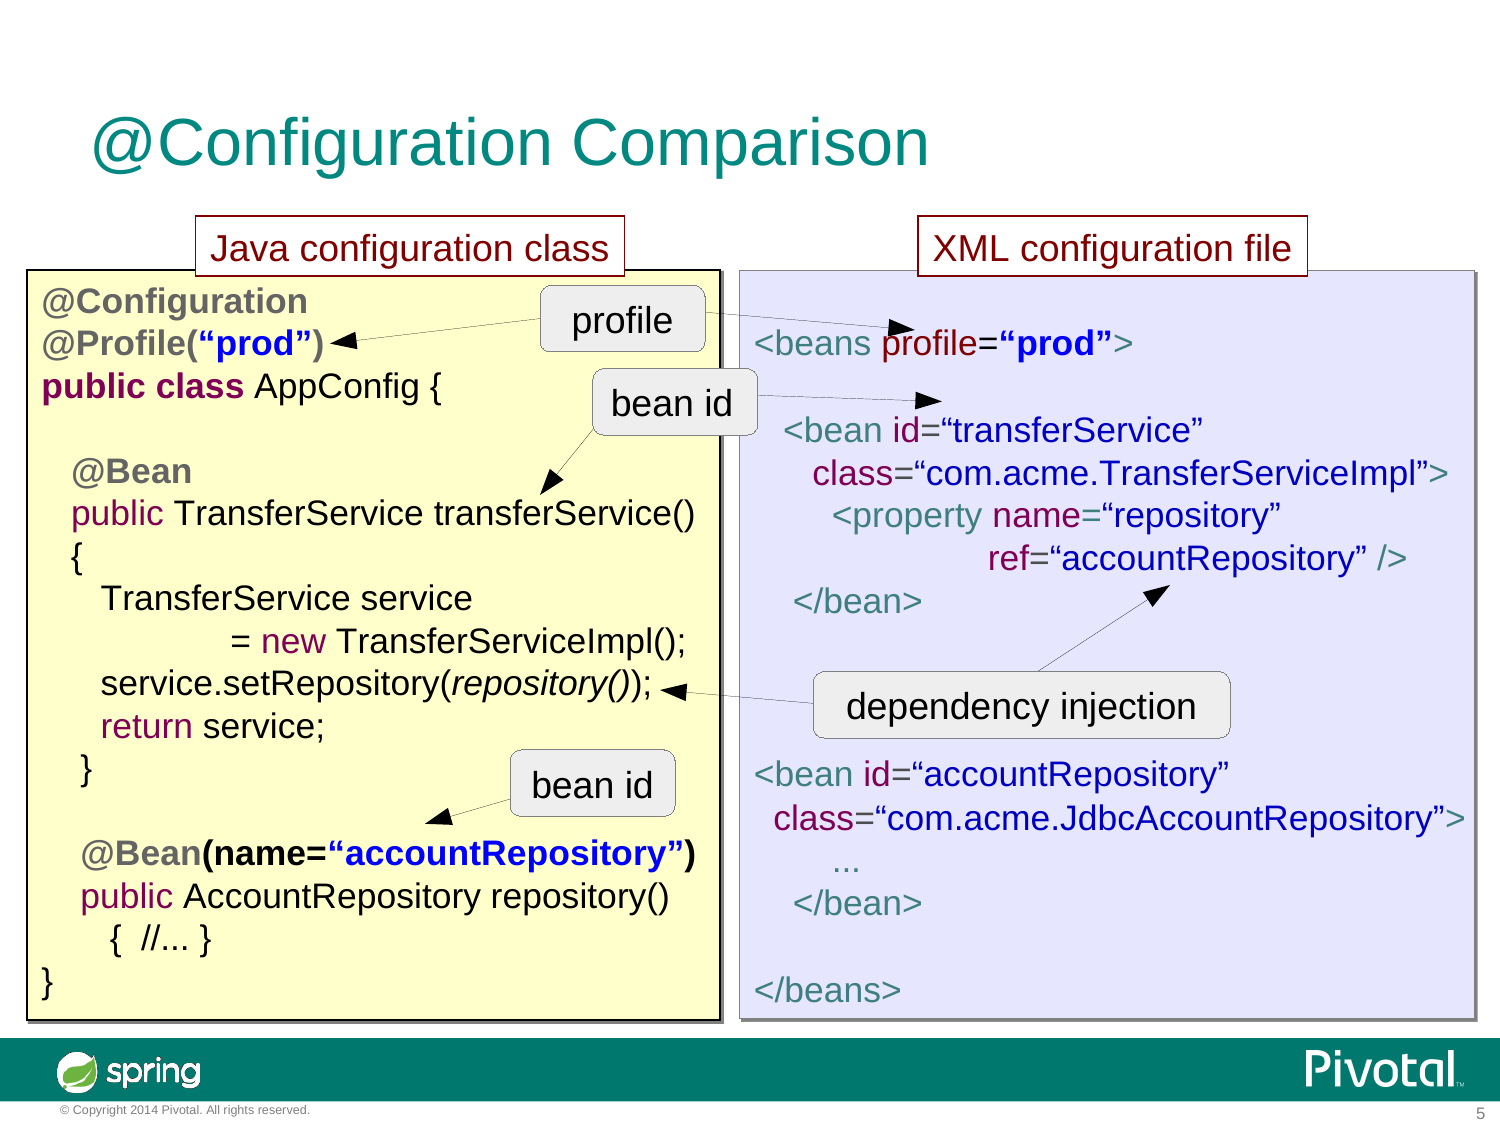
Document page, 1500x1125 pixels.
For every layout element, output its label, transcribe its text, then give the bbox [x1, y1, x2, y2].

text_box <beans profile=“prod”> <bean id=“transferService” class=“com.acme.TransferServiceImpl”> <property name=“repository” ref=“accountRepository” /> </bean> <bean id=“accountRepository” class=“com.acme.JdbcAccountRepository”> ... </bean> </beans> [739, 270, 1475, 1019]
title @Configuration Comparison [75, 45, 1426, 233]
text_box @Configuration @Profile(“prod”) public class AppConfig { @Bean public TransferService transferService() { TransferService service = new TransferServiceImpl(); service.setRepository(repository()); return service; } @Bean(name=“accountRepository”) public AccountRepository repository() { //... } } [26, 270, 721, 1021]
text_box bean id [510, 749, 676, 817]
text_box profile [540, 285, 706, 352]
text_box dependency injection [813, 671, 1231, 739]
text_box Java configuration class [195, 215, 625, 277]
text_box bean id [592, 368, 758, 436]
text_box XML configuration file [917, 215, 1308, 277]
picture [1306, 1050, 1464, 1087]
picture [32, 1041, 210, 1103]
